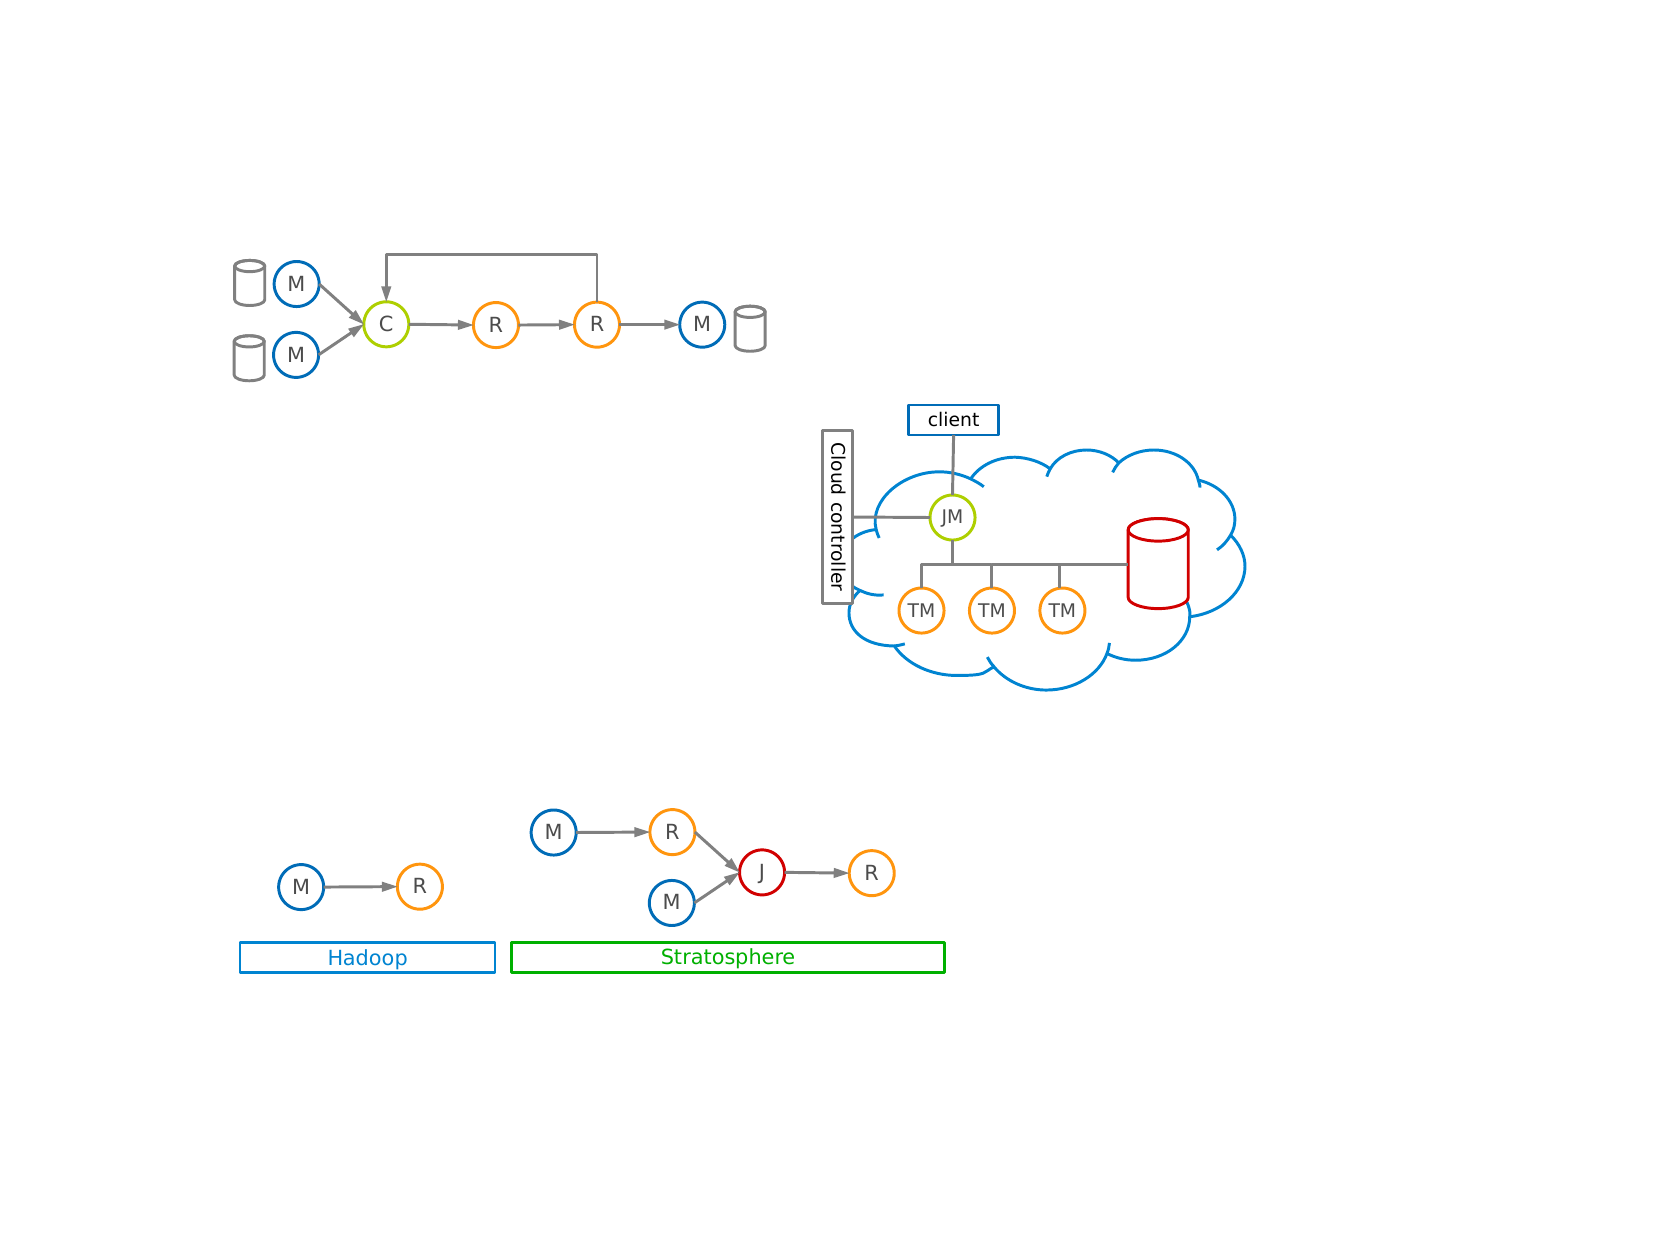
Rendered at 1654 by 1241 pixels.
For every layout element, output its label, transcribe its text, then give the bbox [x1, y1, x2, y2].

text_box R [849, 850, 895, 896]
text_box [848, 450, 1246, 691]
text_box Cloud controller [822, 430, 853, 604]
text_box TM [1039, 588, 1085, 634]
text_box M [273, 332, 319, 378]
text_box JM [930, 495, 976, 540]
text_box J [739, 849, 785, 895]
text_box RAM [1128, 518, 1189, 542]
text_box C [363, 301, 409, 347]
text_box M [274, 261, 320, 307]
text_box M [649, 880, 695, 926]
text_box [875, 471, 951, 516]
text_box TM [969, 588, 1015, 634]
text_box client [908, 405, 999, 436]
text_box R [473, 302, 519, 348]
text_box Stratosphere [511, 942, 945, 973]
text_box TM [898, 588, 945, 634]
text_box Hadoop [240, 942, 496, 973]
text_box R [649, 809, 695, 855]
text_box M [531, 810, 577, 856]
text_box R [397, 864, 443, 910]
text_box M [278, 864, 324, 910]
text_box M [679, 302, 725, 348]
text_box R [574, 302, 620, 348]
